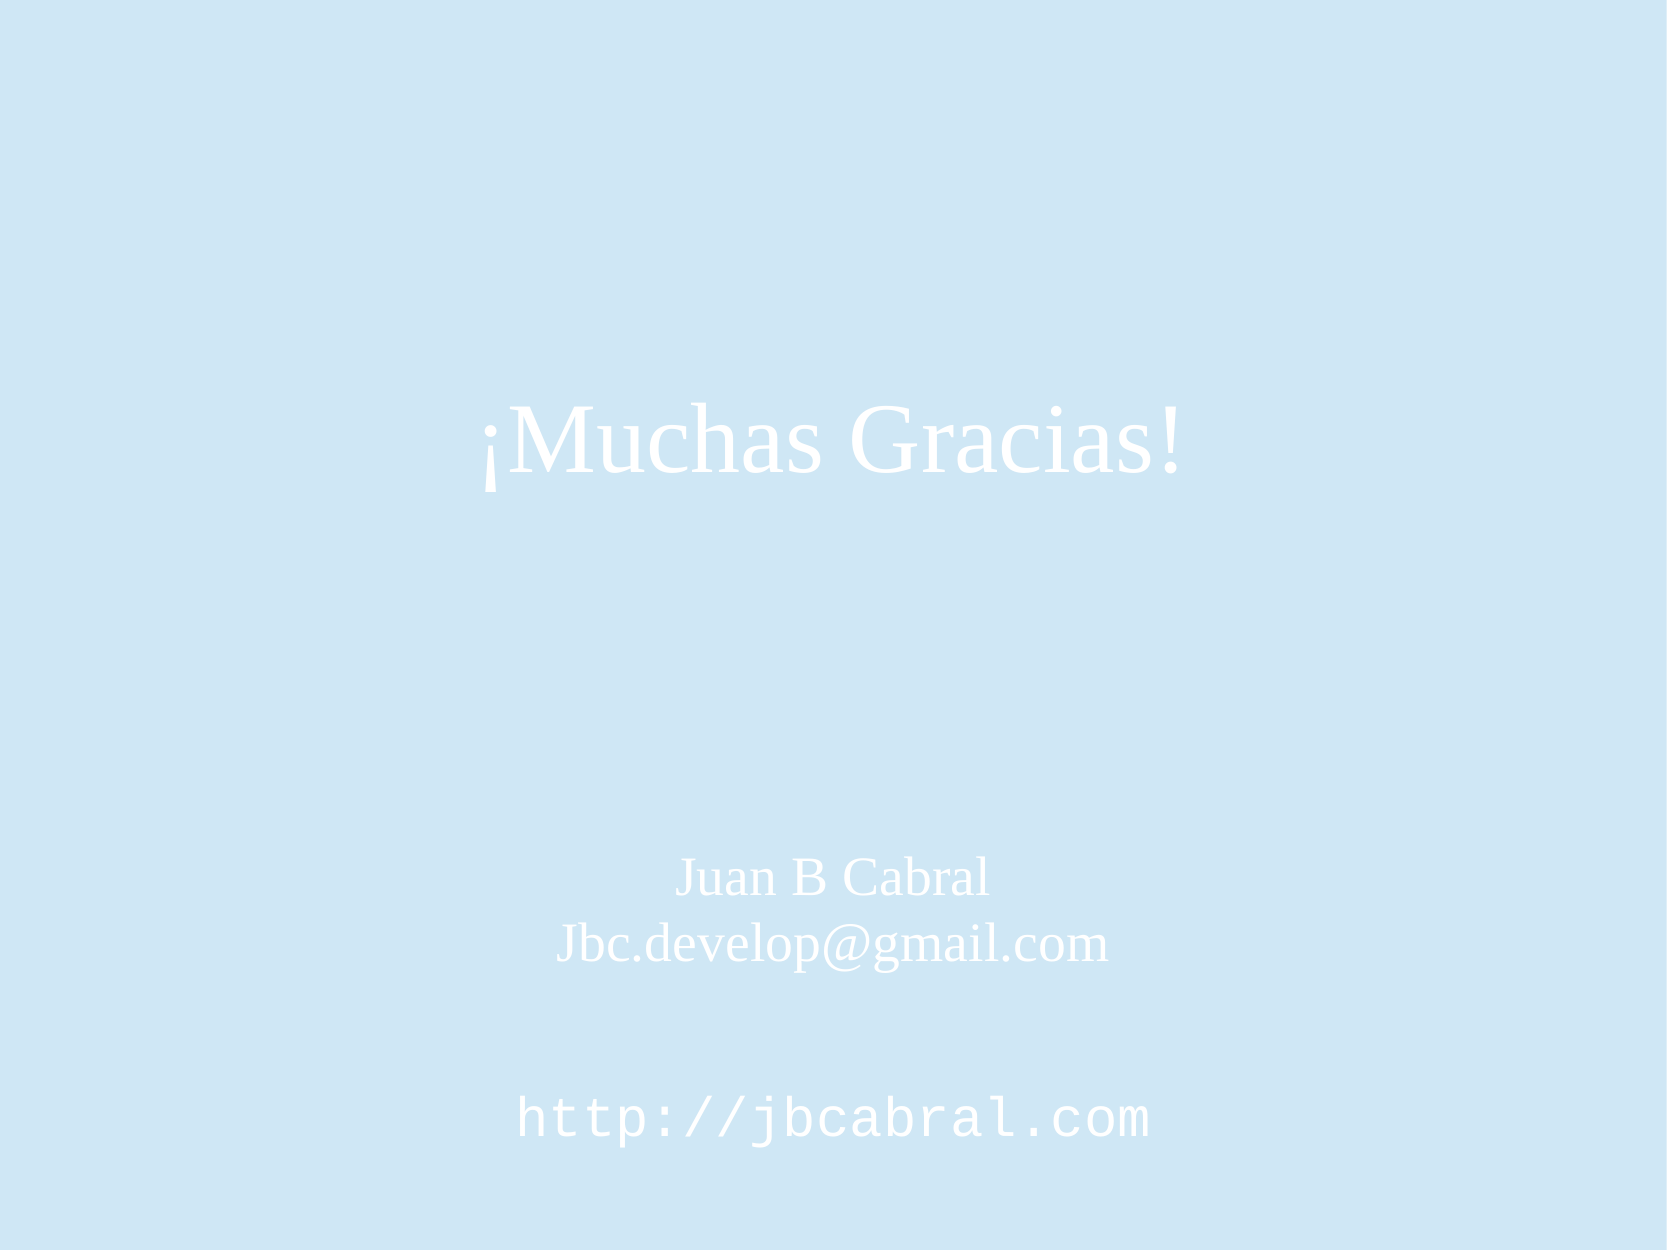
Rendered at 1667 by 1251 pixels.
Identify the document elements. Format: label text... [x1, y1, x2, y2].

text_box http://jbcabral.com [0, 1074, 1667, 1192]
text_box Juan B Cabral Jbc.develop@gmail.com [0, 833, 1667, 987]
title ¡Muchas Gracias! [139, 366, 1524, 502]
